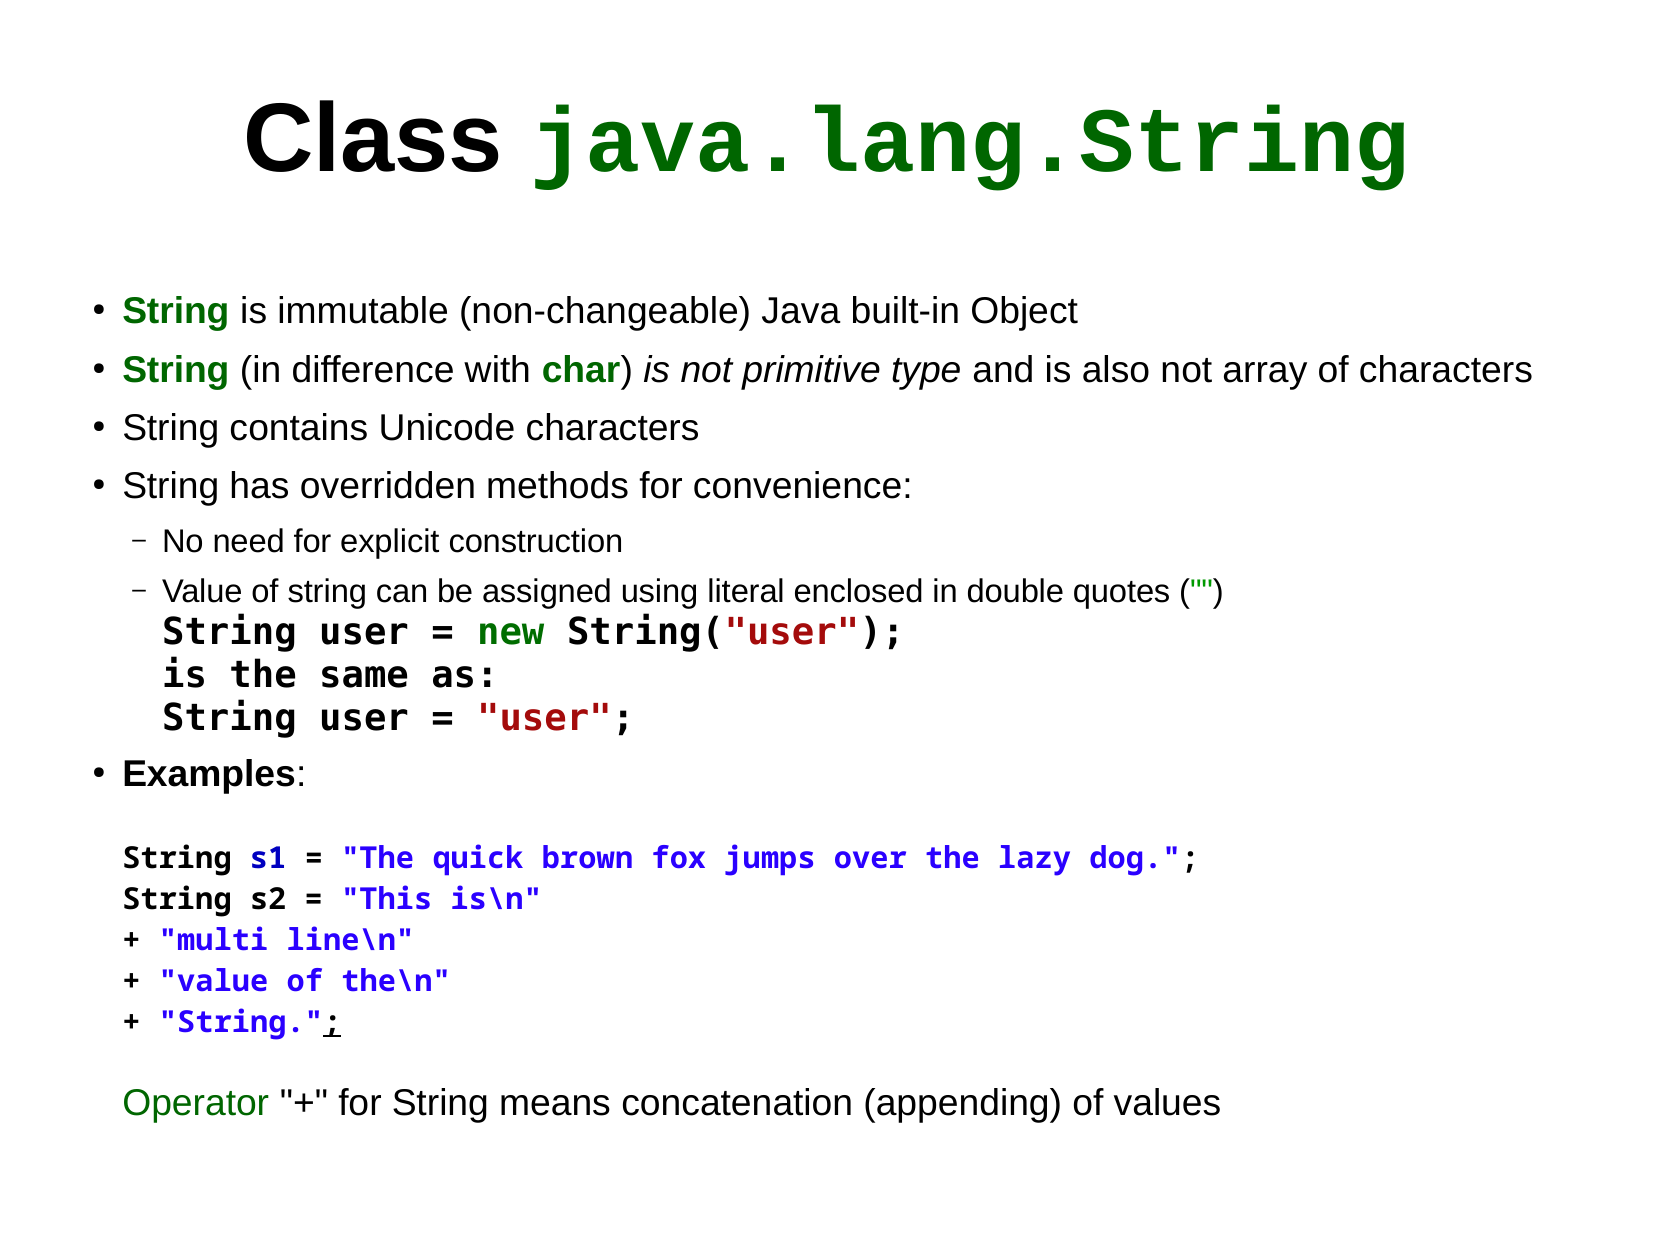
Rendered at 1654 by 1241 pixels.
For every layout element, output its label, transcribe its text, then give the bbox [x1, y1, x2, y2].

title Class java.lang.String [82, 82, 1571, 223]
list String is immutable (non-changeable) Java built-in Object String (in difference with char) is not primitive type and is also not array of characters String contains Unicode characters String has overridden methods for convenience: No need for explicit construction Value of string can be assigned using literal enclosed in double quotes ("") String user = new String("user"); is the same as: String user = "user"; Examples: String s1 = "The quick brown fox jumps over the lazy dog."; String s2 = "This is\n" + "multi line\n" + "value of the\n" + "String."; Operator "+" for String means concatenation (appending) of values [82, 290, 1538, 1182]
